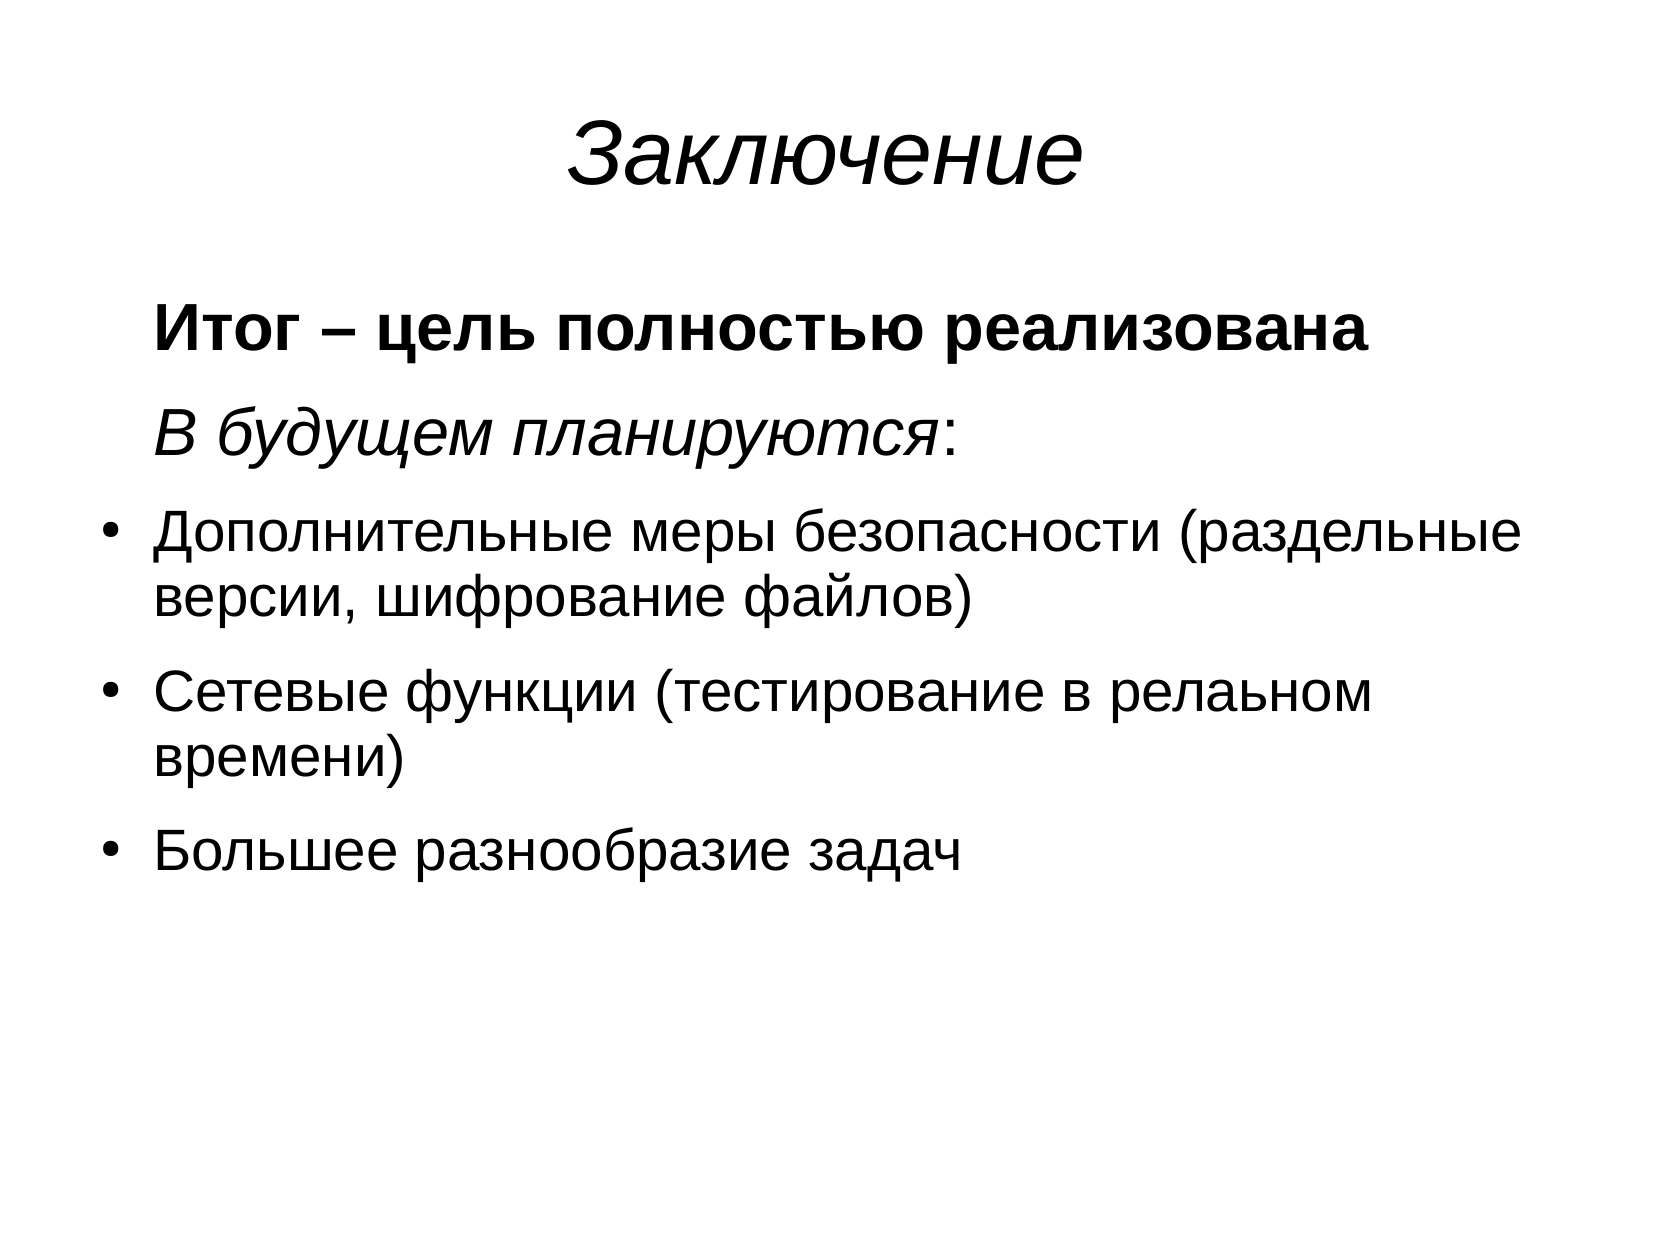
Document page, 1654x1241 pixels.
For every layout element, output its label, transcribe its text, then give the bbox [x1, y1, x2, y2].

title Заключение [82, 49, 1571, 257]
list Итог – цель полностью реализована В будущем планируются: Дополнительные меры безопасности (раздельные версии, шифрование файлов) Сетевые функции (тестирование в релаьном времени) Большее разнообразие задач [82, 290, 1571, 1109]
